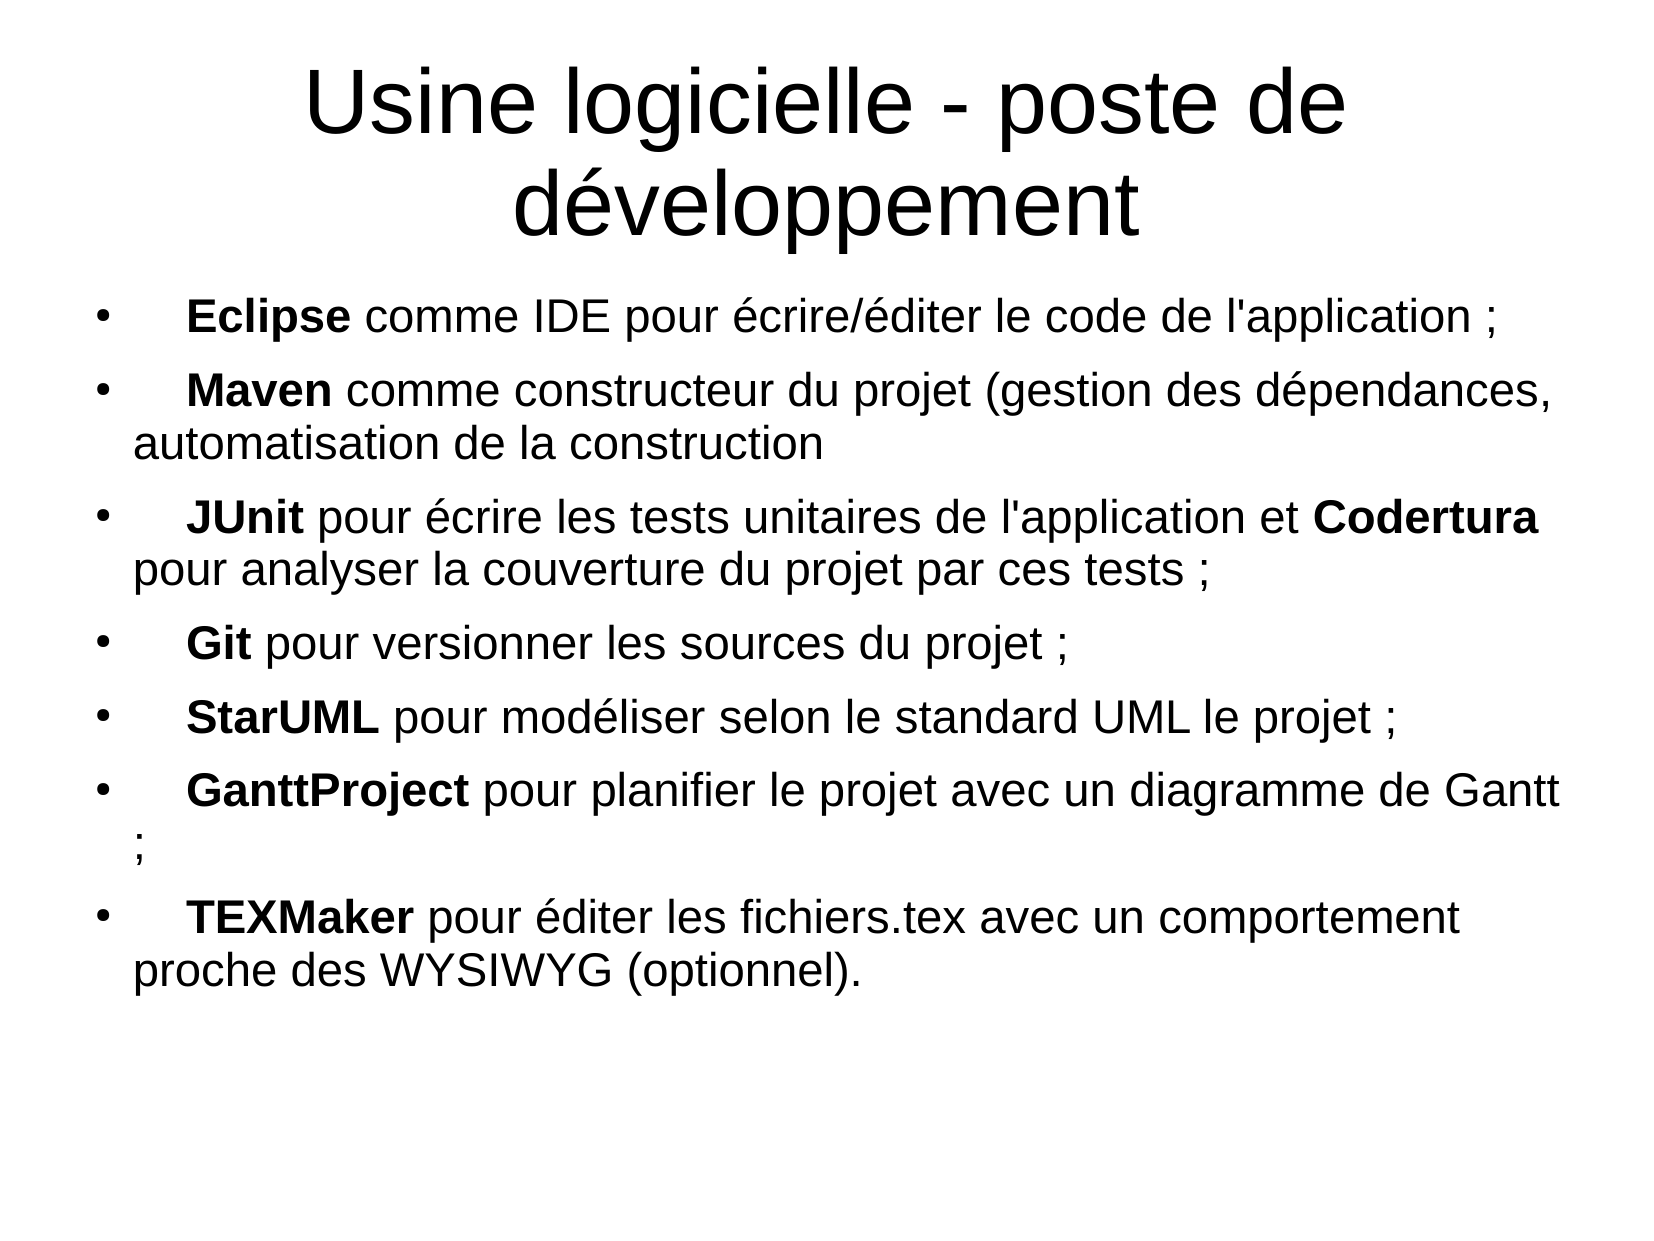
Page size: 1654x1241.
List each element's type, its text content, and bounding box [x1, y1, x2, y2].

list Eclipse comme IDE pour écrire/éditer le code de l'application ; Maven comme constructeur du projet (gestion des dépendances, automatisation de la construction JUnit pour écrire les tests unitaires de l'application et Codertura pour analyser la couverture du projet par ces tests ; Git pour versionner les sources du projet ; StarUML pour modéliser selon le standard UML le projet ; GanttProject pour planifier le projet avec un diagramme de Gantt ; TEXMaker pour éditer les fichiers.tex avec un comportement proche des WYSIWYG (optionnel). [82, 290, 1571, 1010]
title Usine logicielle - poste de développement [82, 49, 1571, 257]
